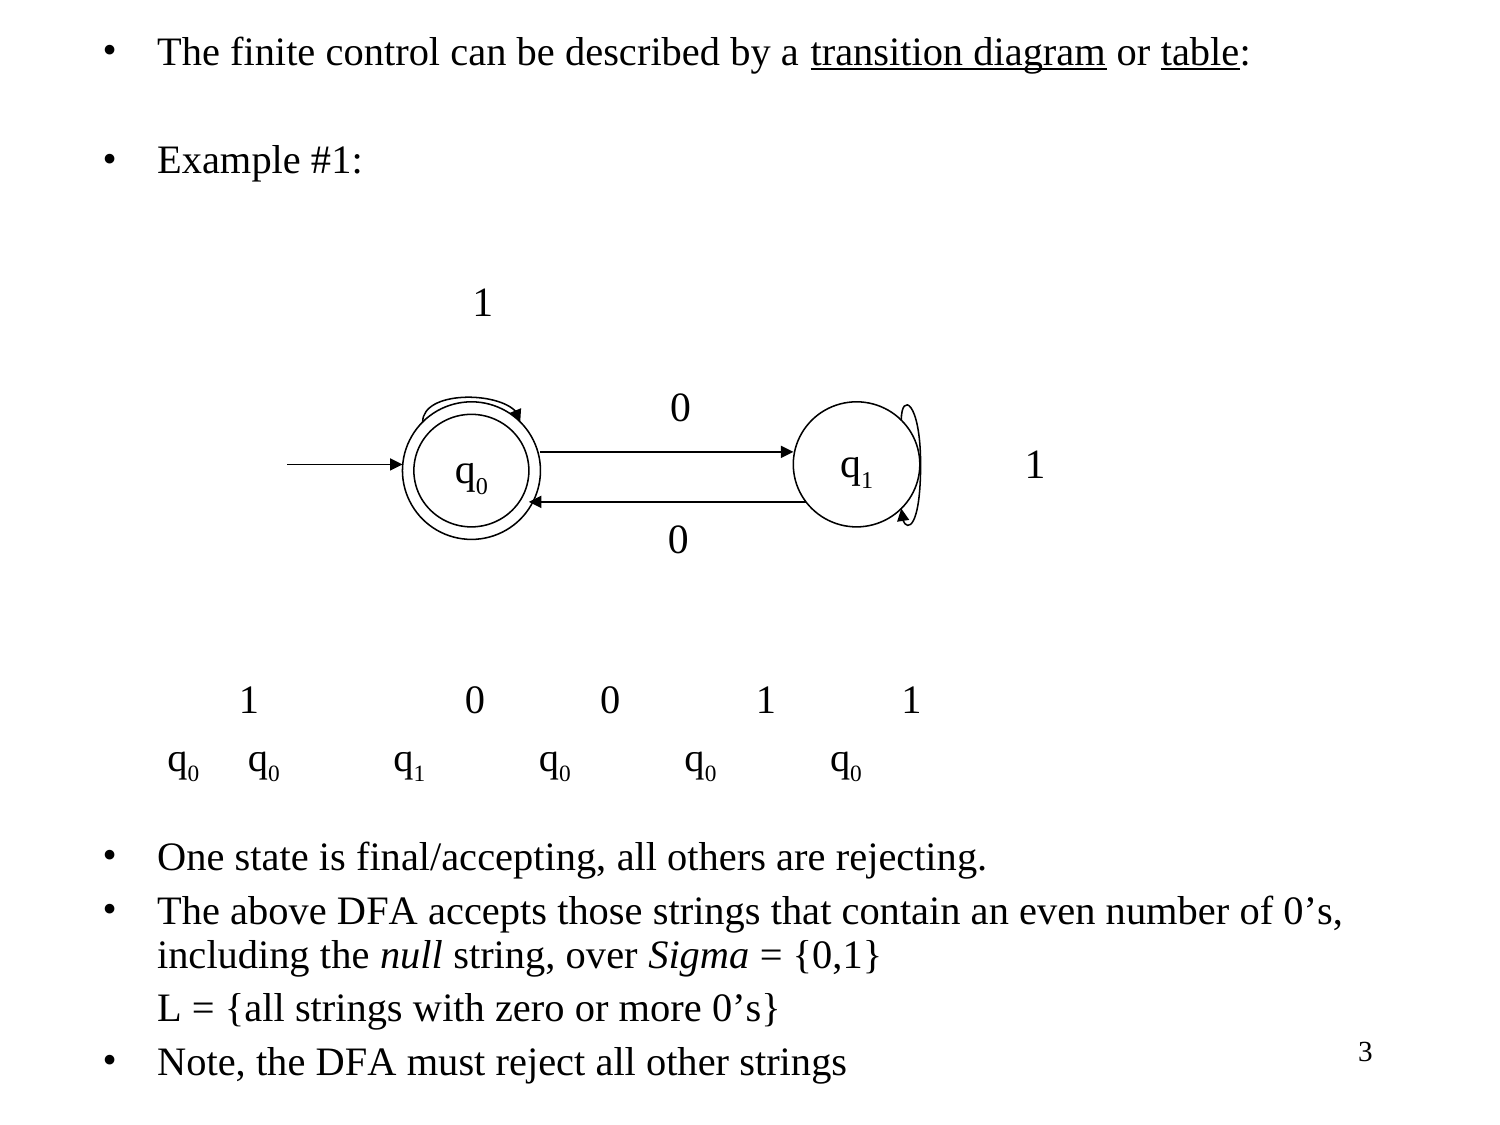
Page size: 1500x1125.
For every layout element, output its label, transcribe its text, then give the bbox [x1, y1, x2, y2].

text_box q1 [793, 401, 919, 527]
text_box <number> [1074, 1025, 1388, 1101]
text_box 1 [457, 266, 509, 333]
text_box 1 [1009, 429, 1061, 495]
text_box q0 [413, 414, 529, 527]
text_box 0 [655, 372, 707, 438]
text_box 0 [653, 504, 704, 570]
list The finite control can be described by a transition diagram or table: Example #1: 1 0 0 1 1 q0 q0 q1 q0 q0 q0 One state is final/accepting, all others are rejecting. The above DFA accepts those strings that contain an even number of 0’s, including the null string, over Sigma = {0,1} L = {all strings with zero or more 0’s} Note, the DFA must reject all other strings [87, 23, 1363, 1100]
